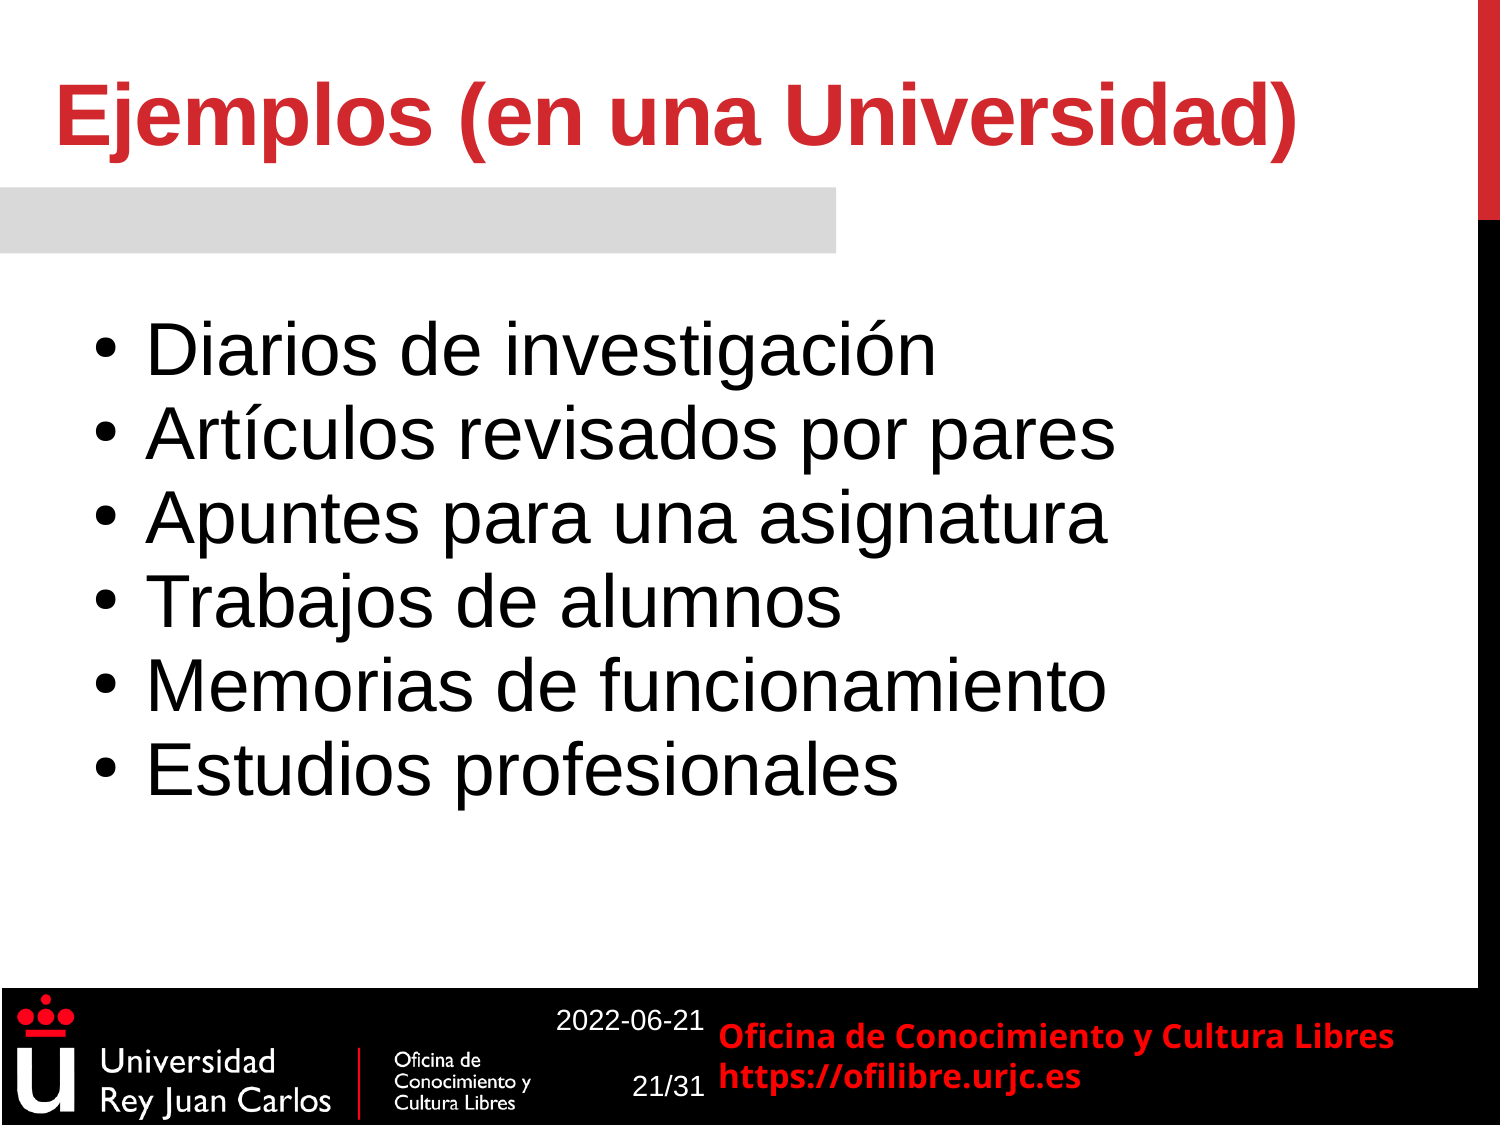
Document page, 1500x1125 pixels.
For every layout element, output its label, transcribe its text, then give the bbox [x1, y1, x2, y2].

text_box Ejemplos (en una Universidad) [39, 24, 1366, 172]
title [75, 7, 1425, 196]
picture [17, 994, 531, 1120]
text_box Diarios de investigación Artículos revisados por pares Apuntes para una asignatura Trabajos de alumnos Memorias de funcionamiento Estudios profesionales [60, 299, 1254, 903]
